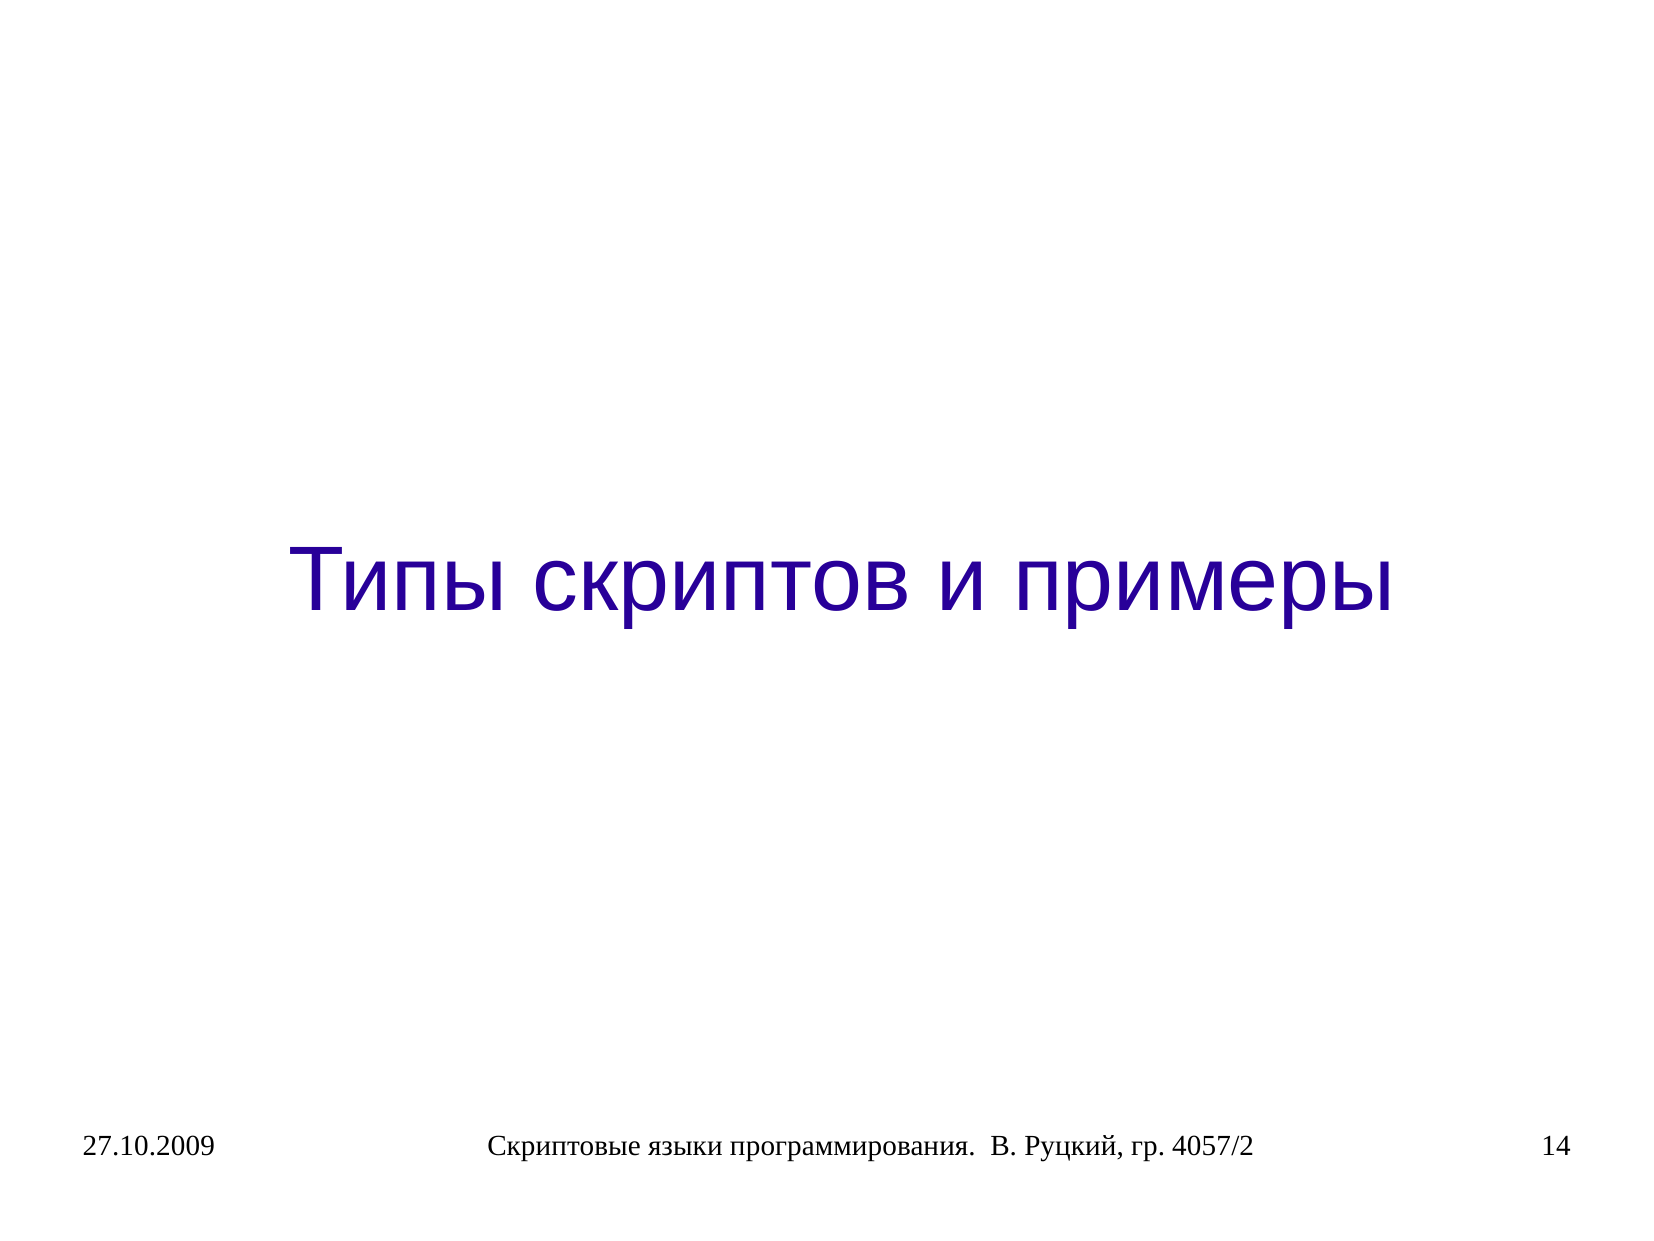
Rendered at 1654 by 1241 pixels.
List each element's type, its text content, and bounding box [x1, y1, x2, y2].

subtitle Типы скриптов и примеры [82, 49, 1571, 1109]
